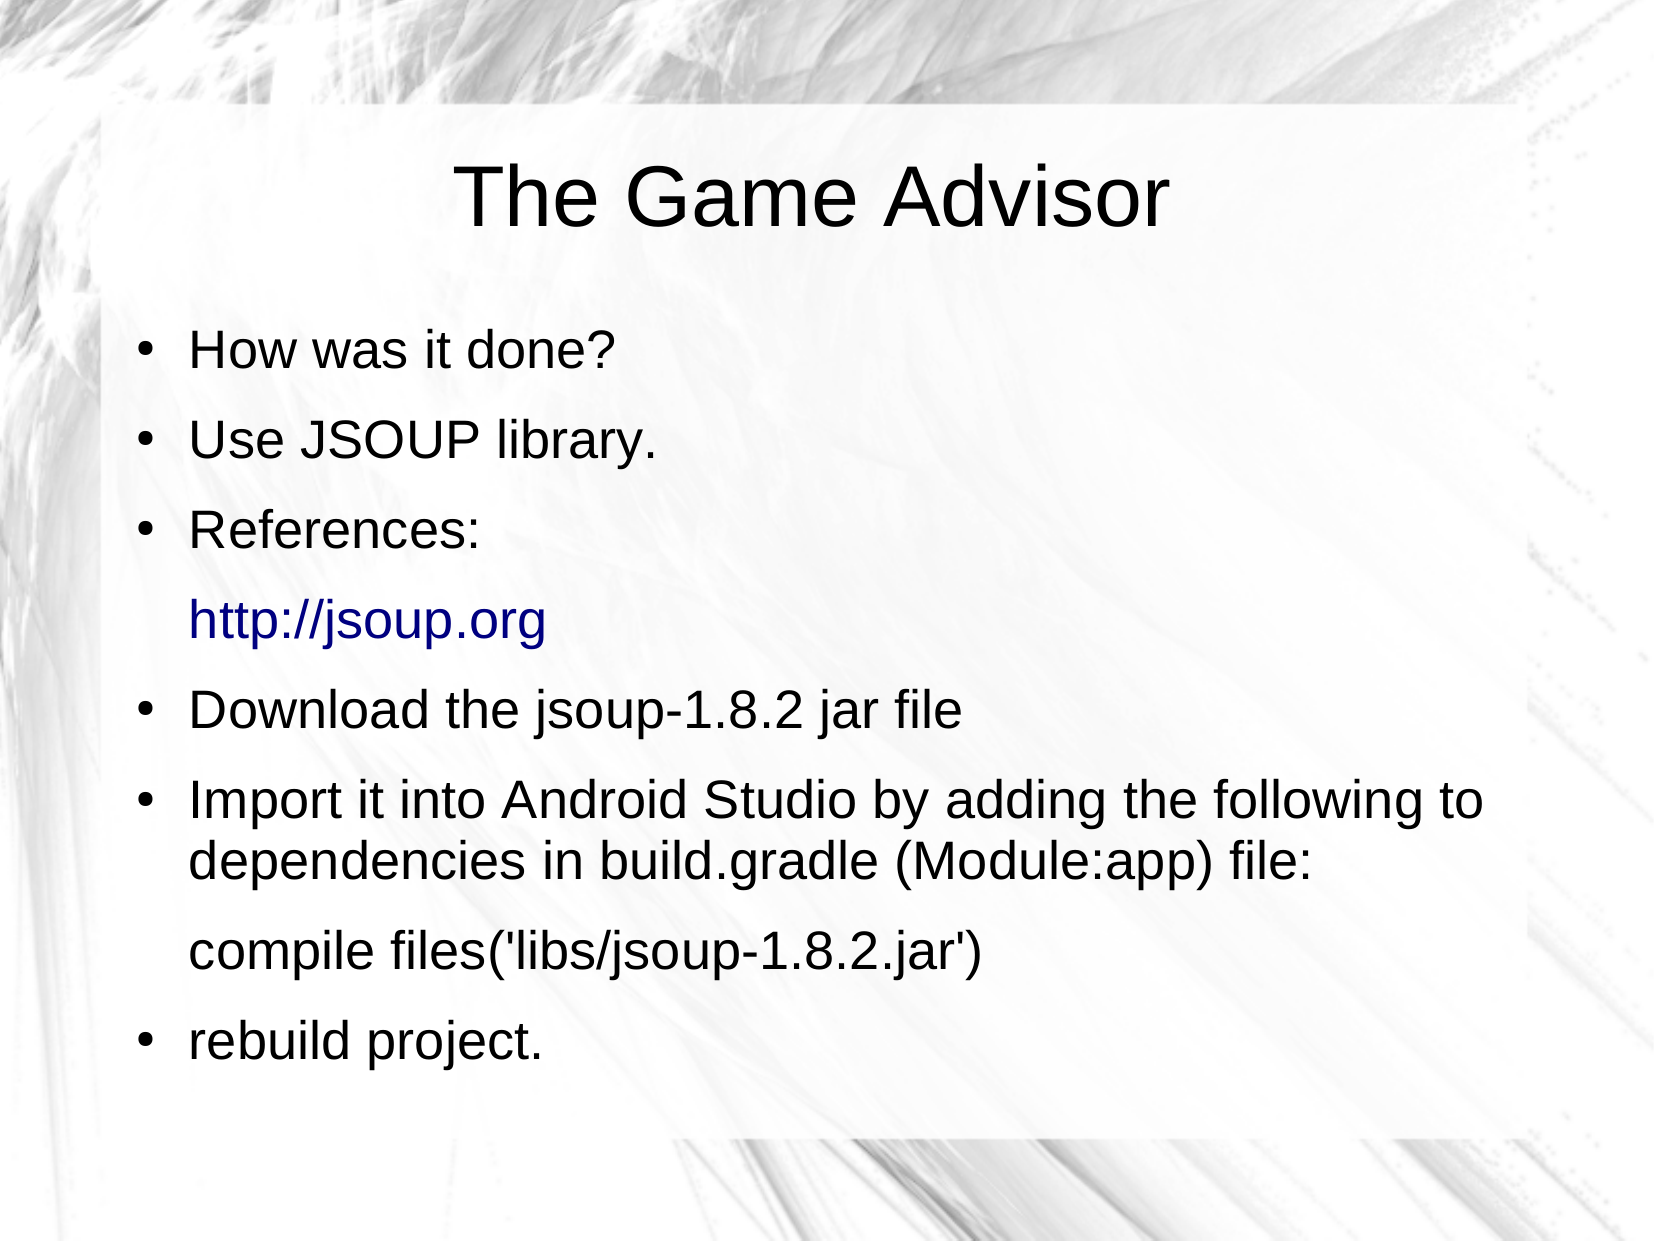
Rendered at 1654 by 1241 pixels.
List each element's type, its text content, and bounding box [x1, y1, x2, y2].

picture [0, 0, 1654, 1241]
title The Game Advisor [118, 112, 1506, 281]
list How was it done? Use JSOUP library. References: http://jsoup.org Download the jsoup-1.8.2 jar file Import it into Android Studio by adding the following to dependencies in build.gradle (Module:app) file: compile files('libs/jsoup-1.8.2.jar') rebuild project. [118, 319, 1571, 1159]
